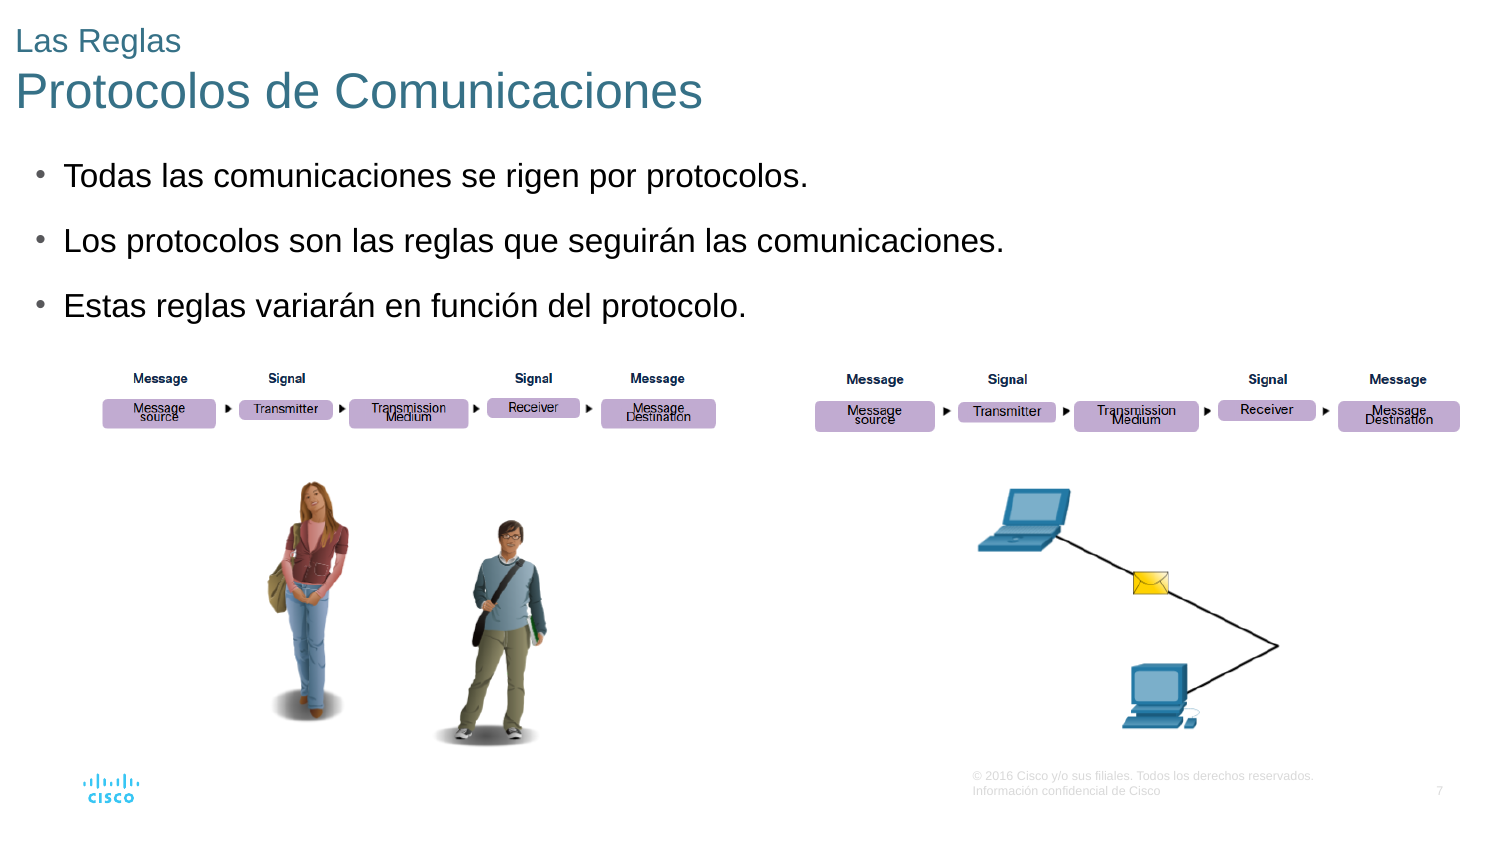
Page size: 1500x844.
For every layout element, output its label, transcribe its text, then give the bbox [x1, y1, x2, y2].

list Todas las comunicaciones se rigen por protocolos. Los protocolos son las reglas que seguirán las comunicaciones. Estas reglas variarán en función del protocolo. [20, 146, 1473, 355]
picture [801, 364, 1479, 746]
title Las Reglas Protocolos de Comunicaciones [0, 6, 1500, 131]
picture [87, 364, 730, 761]
